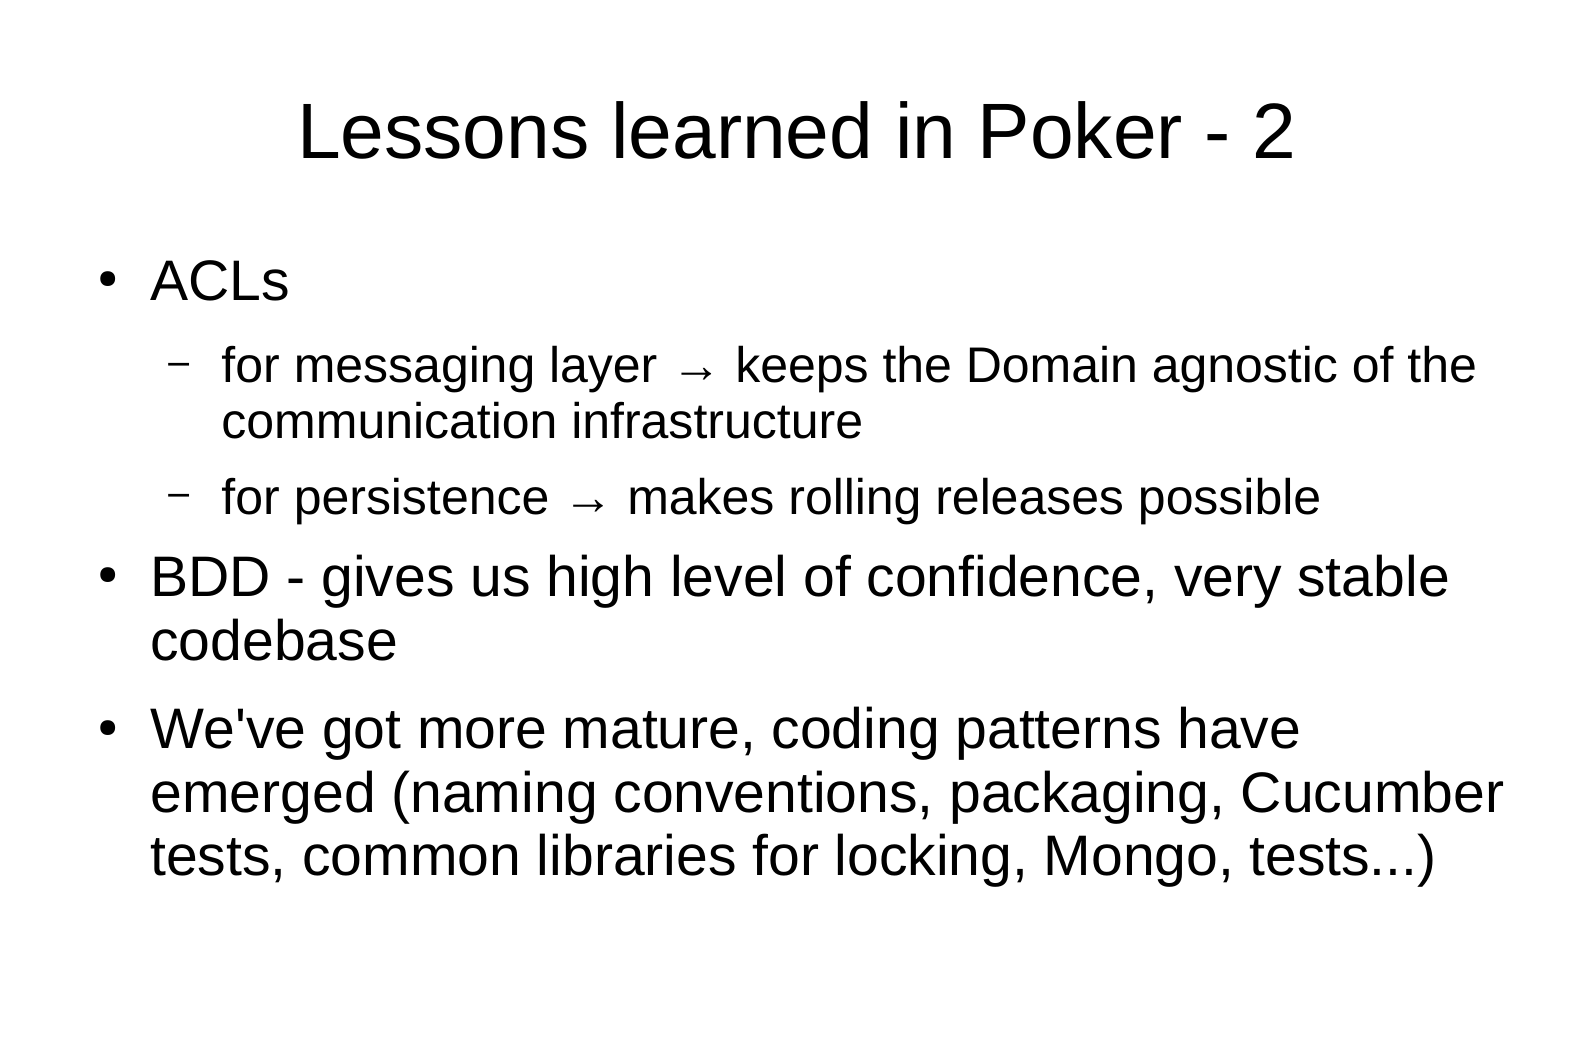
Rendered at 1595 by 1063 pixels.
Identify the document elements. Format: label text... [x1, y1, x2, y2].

list ACLs for messaging layer → keeps the Domain agnostic of the communication infrastructure for persistence → makes rolling releases possible BDD - gives us high level of confidence, very stable codebase We've got more mature, coding patterns have emerged (naming conventions, packaging, Cucumber tests, common libraries for locking, Mongo, tests...) [79, 248, 1515, 951]
title Lessons learned in Poker - 2 [79, 42, 1515, 220]
